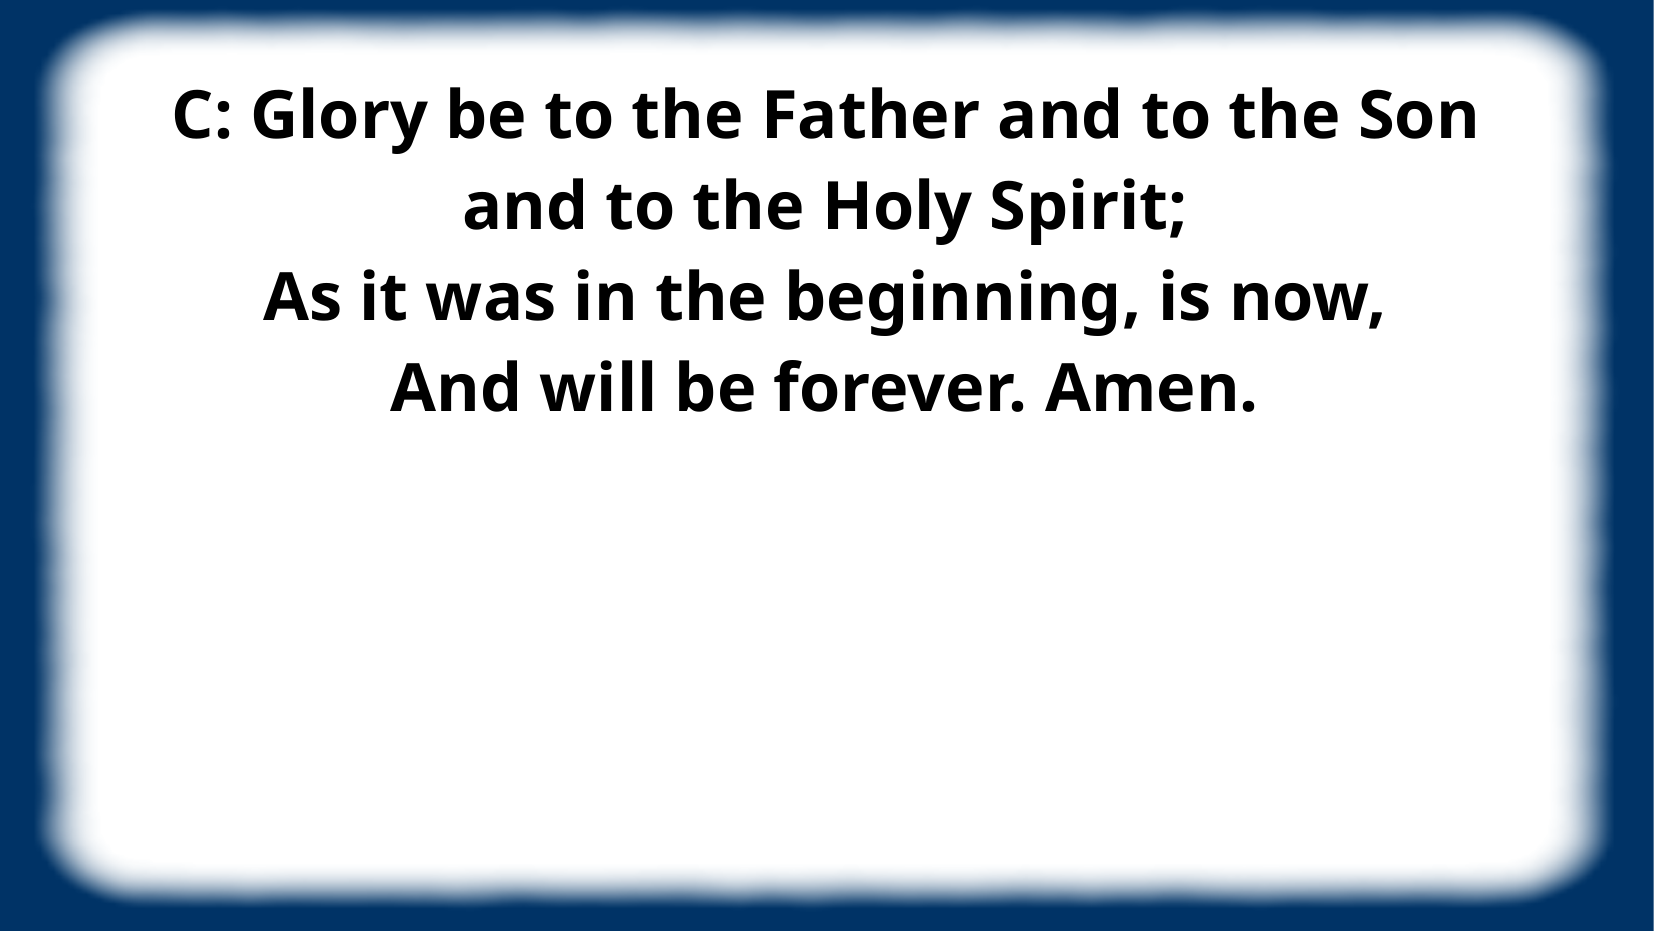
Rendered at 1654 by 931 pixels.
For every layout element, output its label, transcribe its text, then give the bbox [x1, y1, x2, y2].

text_box C: Glory be to the Father and to the Son and to the Holy Spirit; As it was in the beginning, is now, And will be forever. Amen. [105, 60, 1546, 455]
picture [0, 0, 1654, 931]
